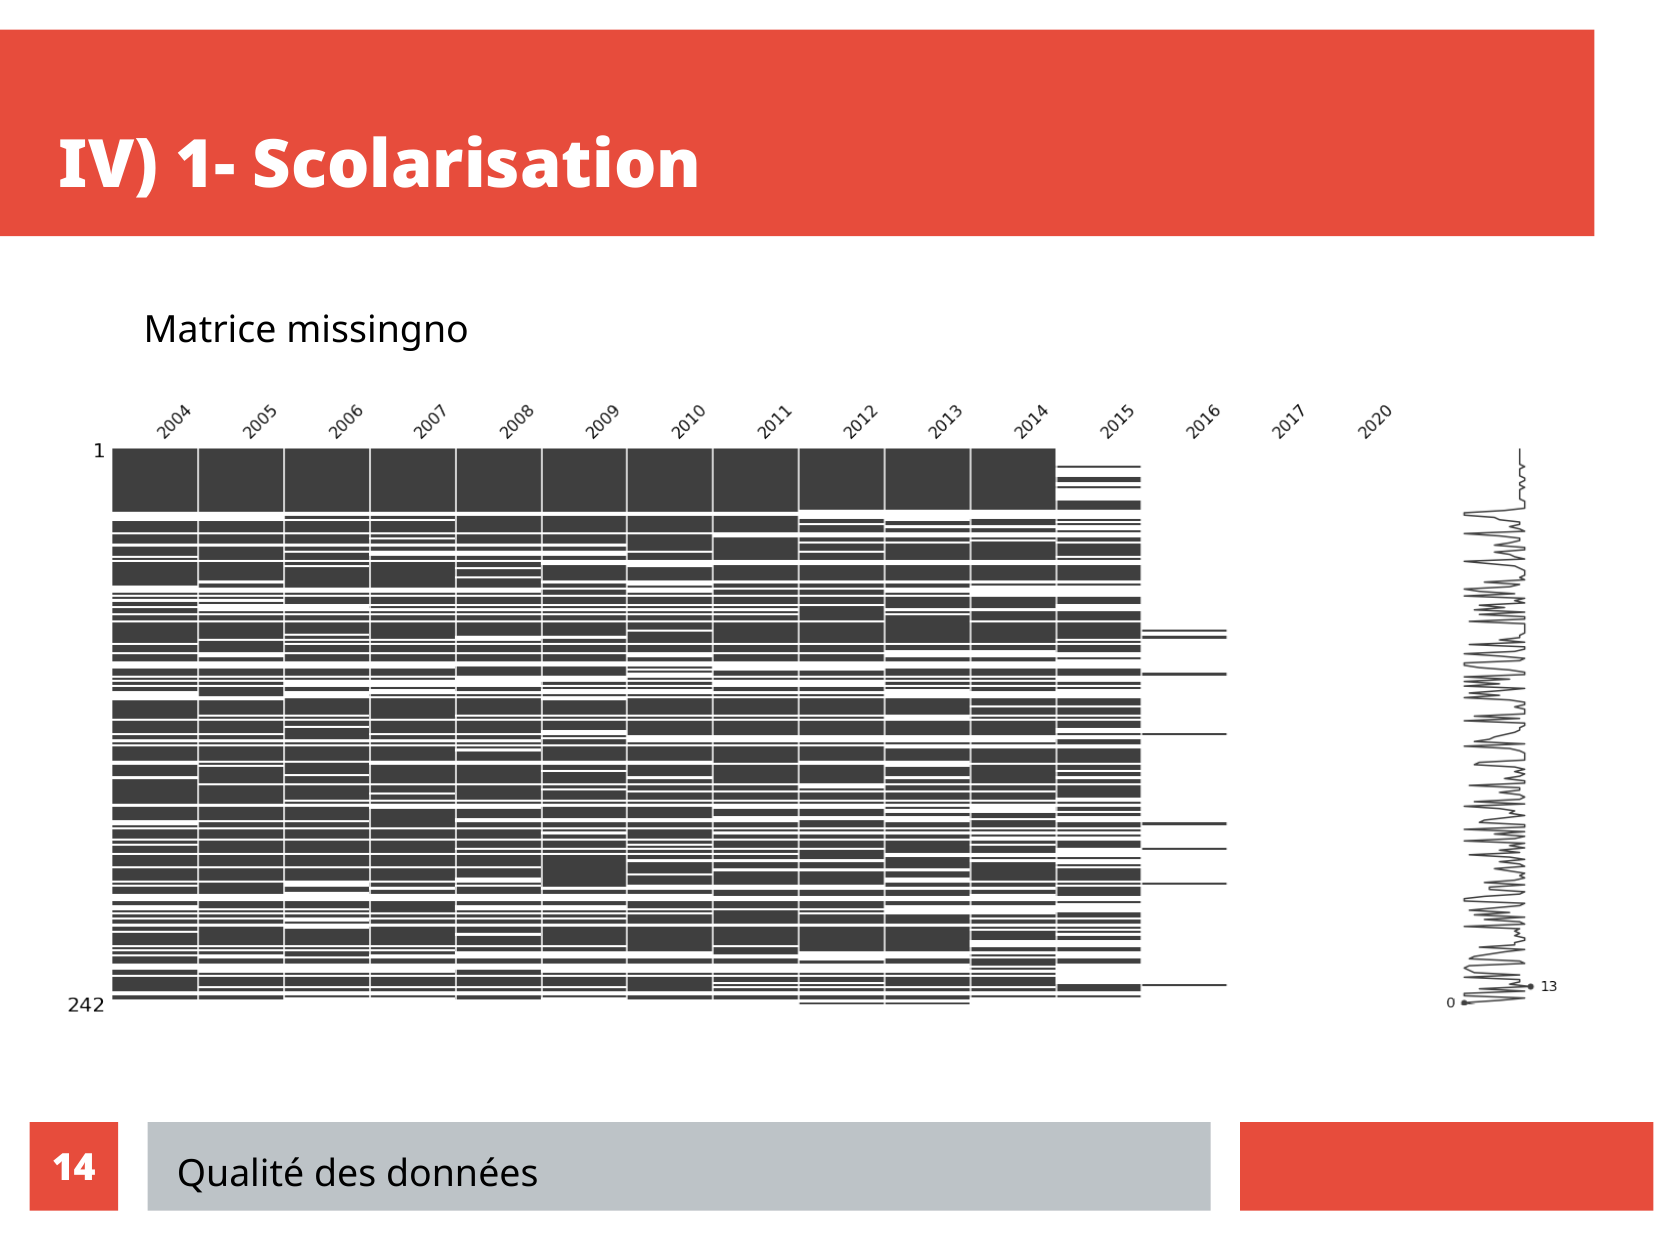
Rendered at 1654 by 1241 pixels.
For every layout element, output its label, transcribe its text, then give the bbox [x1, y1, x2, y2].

text_box Matrice missingno [128, 294, 504, 397]
text_box Qualité des données [162, 1138, 577, 1197]
title IV) 1- Scolarisation [59, 59, 1595, 207]
picture [59, 394, 1565, 1023]
